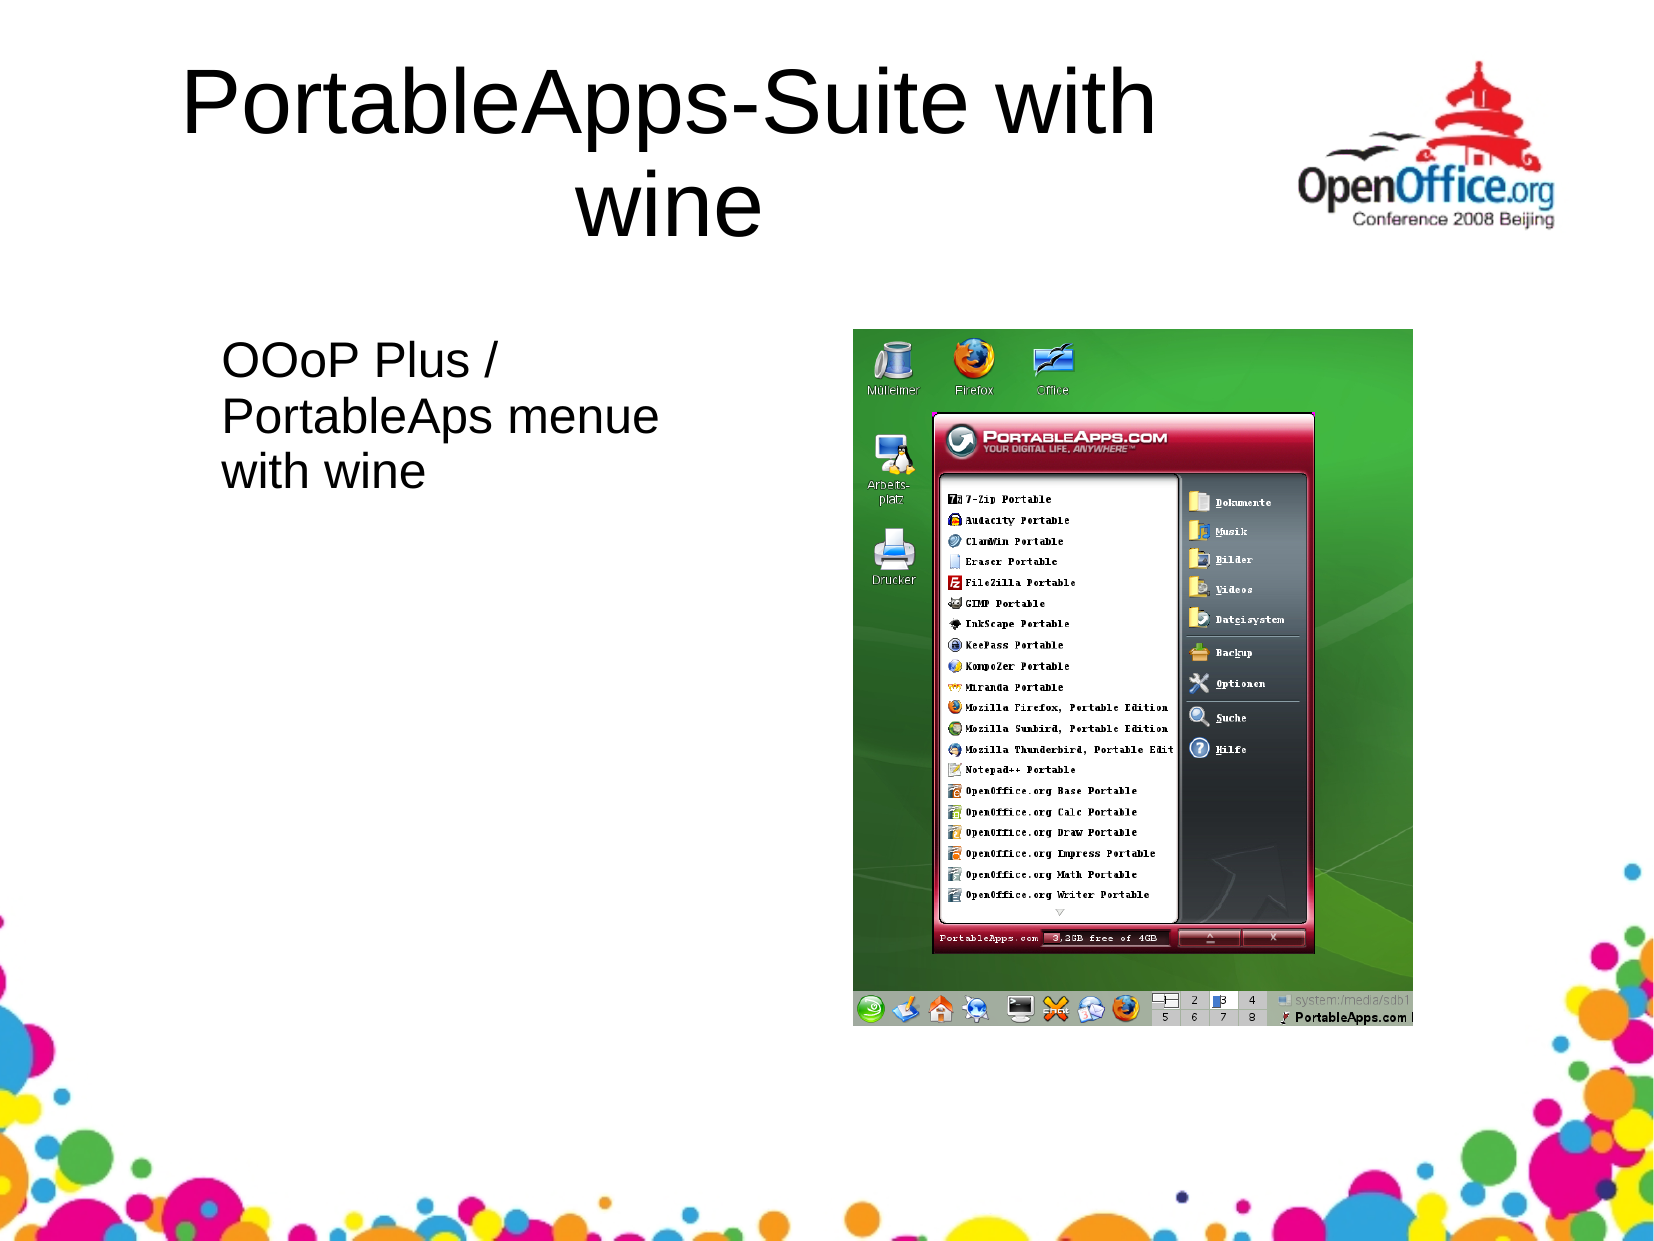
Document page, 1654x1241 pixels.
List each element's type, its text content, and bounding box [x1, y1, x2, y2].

picture [0, 329, 1654, 1241]
text_box OOoP Plus / PortableAps menue with wine [206, 324, 676, 507]
picture [1285, 51, 1569, 250]
title PortableApps-Suite with wine [82, 49, 1258, 257]
